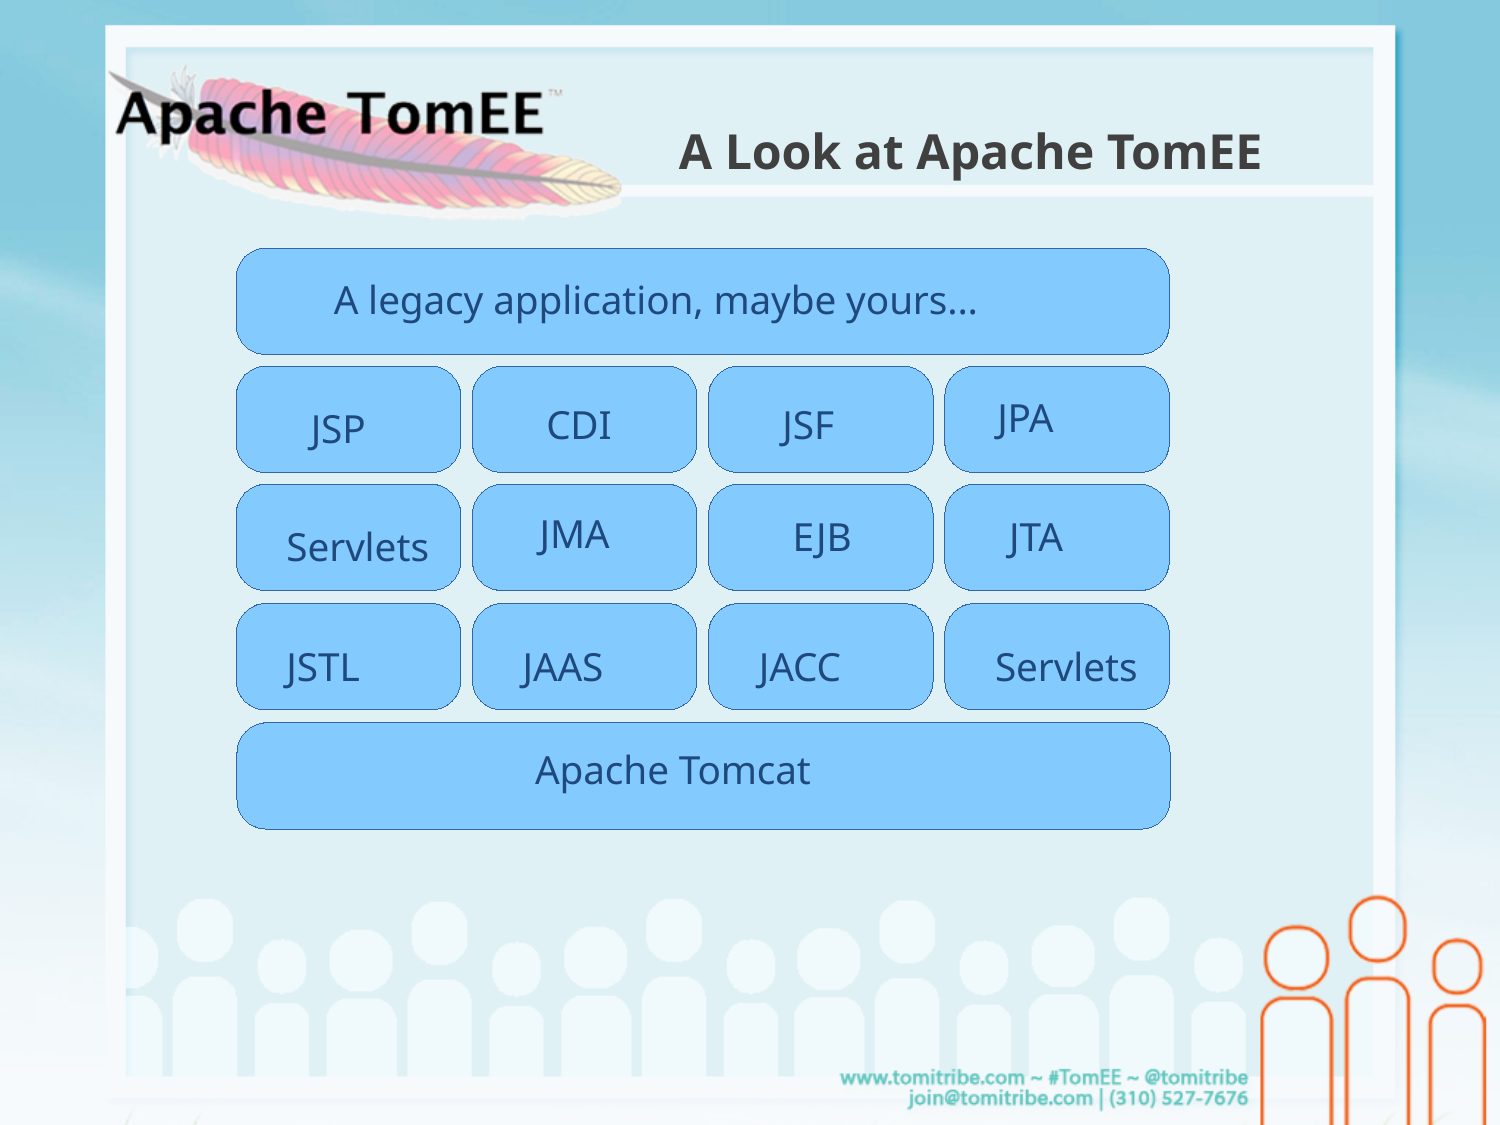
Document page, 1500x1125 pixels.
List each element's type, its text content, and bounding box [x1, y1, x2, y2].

text_box JTA [958, 472, 1098, 573]
text_box Apache Tomcat [485, 705, 1076, 806]
text_box [1161, 612, 1170, 701]
text_box Servlets [236, 483, 453, 583]
picture [0, 0, 1500, 1125]
text_box [453, 613, 461, 700]
text_box JSTL [236, 602, 453, 702]
text_box JSF [732, 361, 866, 461]
text_box JPA [947, 354, 1112, 454]
text_box [689, 613, 697, 701]
text_box [236, 722, 1171, 830]
text_box CDI [496, 361, 632, 461]
text_box [472, 484, 697, 591]
text_box A legacy application, maybe yours... [283, 236, 1205, 336]
text_box [482, 702, 688, 710]
text_box [236, 248, 1168, 355]
text_box [708, 366, 934, 473]
text_box [453, 494, 461, 581]
text_box [718, 702, 924, 710]
text_box EJB [742, 472, 879, 573]
title A Look at Apache TomEE [545, 59, 1396, 213]
text_box [236, 366, 461, 473]
text_box [708, 484, 934, 591]
text_box [246, 583, 451, 591]
text_box Servlets [944, 602, 1161, 702]
text_box [944, 484, 1170, 591]
text_box [925, 612, 934, 701]
text_box JSP [260, 364, 397, 465]
text_box JMA [489, 470, 632, 570]
text_box [944, 366, 1170, 473]
text_box JACC [708, 602, 925, 702]
text_box JAAS [472, 602, 689, 702]
text_box [245, 702, 451, 710]
text_box [472, 366, 697, 473]
text_box [954, 702, 1160, 710]
